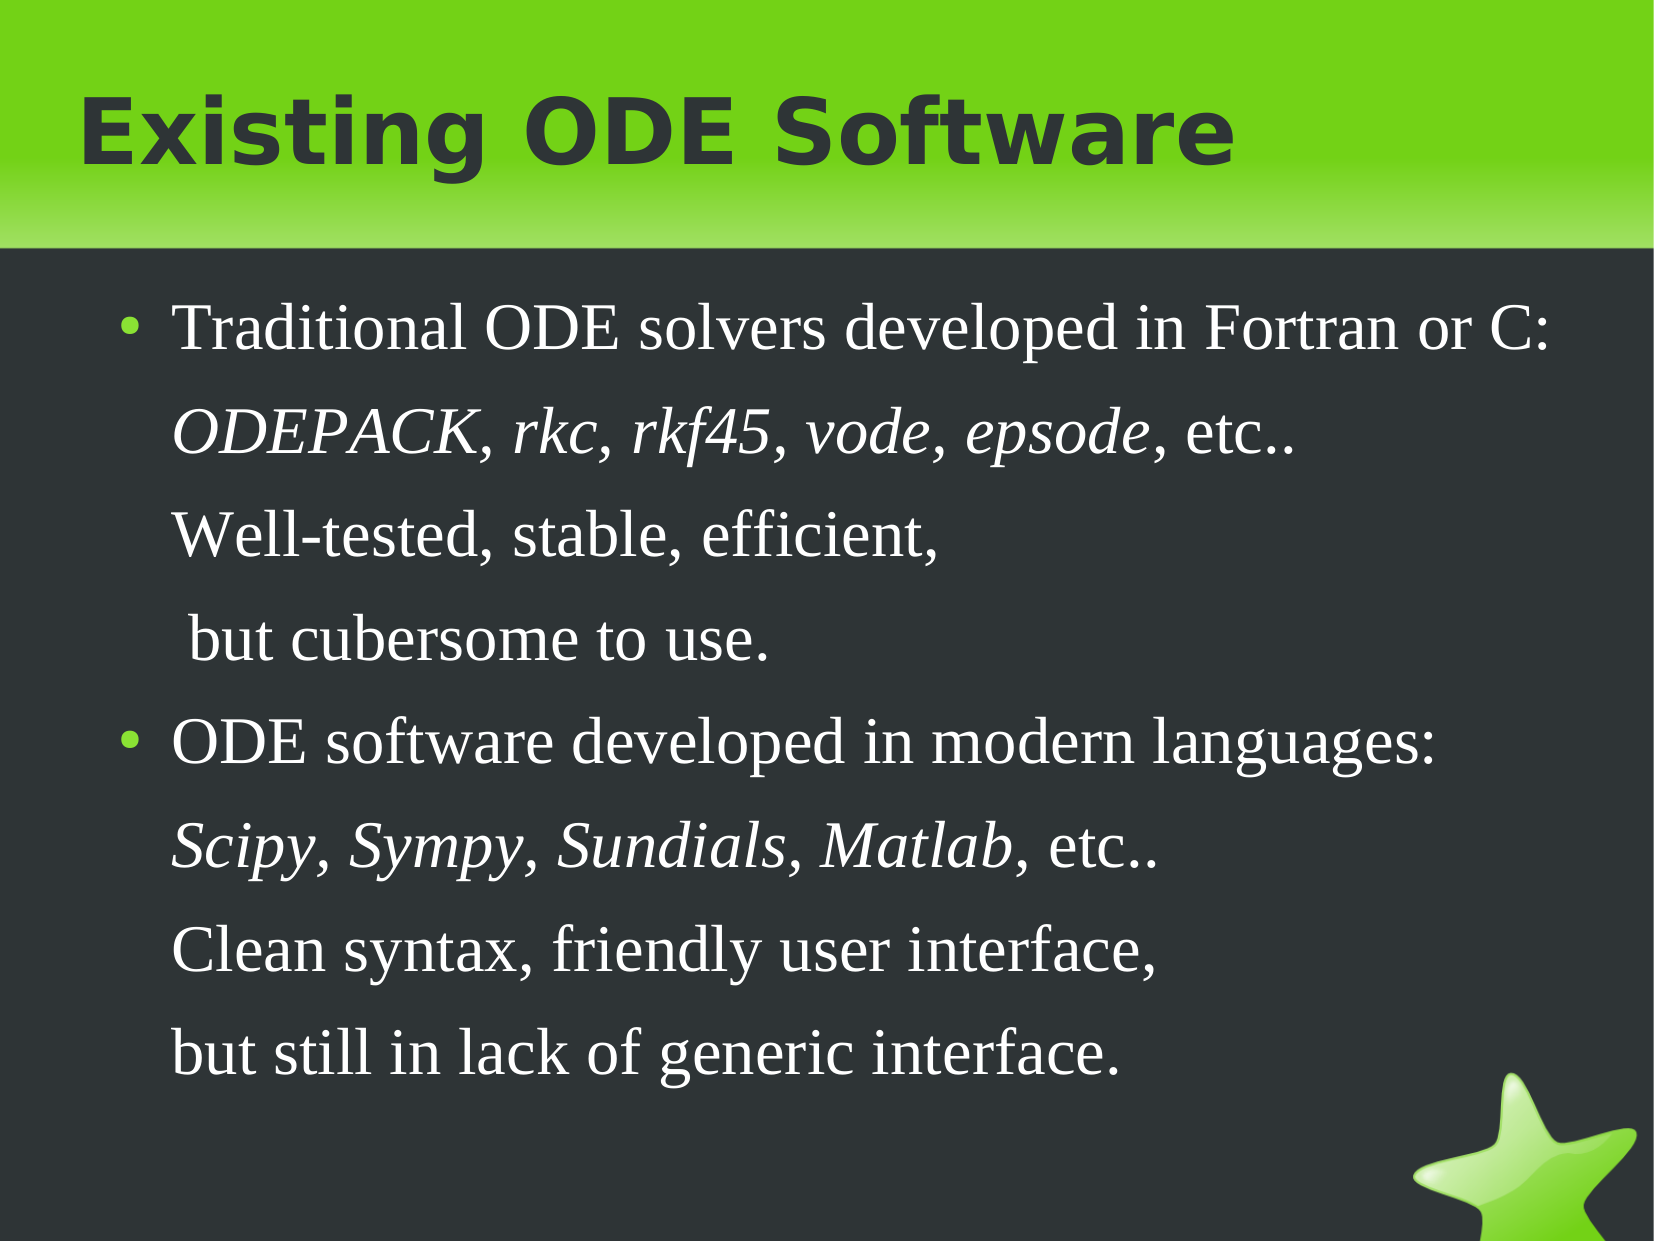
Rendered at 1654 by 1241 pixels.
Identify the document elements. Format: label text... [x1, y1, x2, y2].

picture [0, 0, 1654, 1241]
list Traditional ODE solvers developed in Fortran or C: ODEPACK, rkc, rkf45, vode, epsode, etc.. Well-tested, stable, efficient, but cubersome to use. ODE software developed in modern languages: Scipy, Sympy, Sundials, Matlab, etc.. Clean syntax, friendly user interface, but still in lack of generic interface. [82, 290, 1571, 1144]
title Existing ODE Software [76, 29, 1565, 237]
